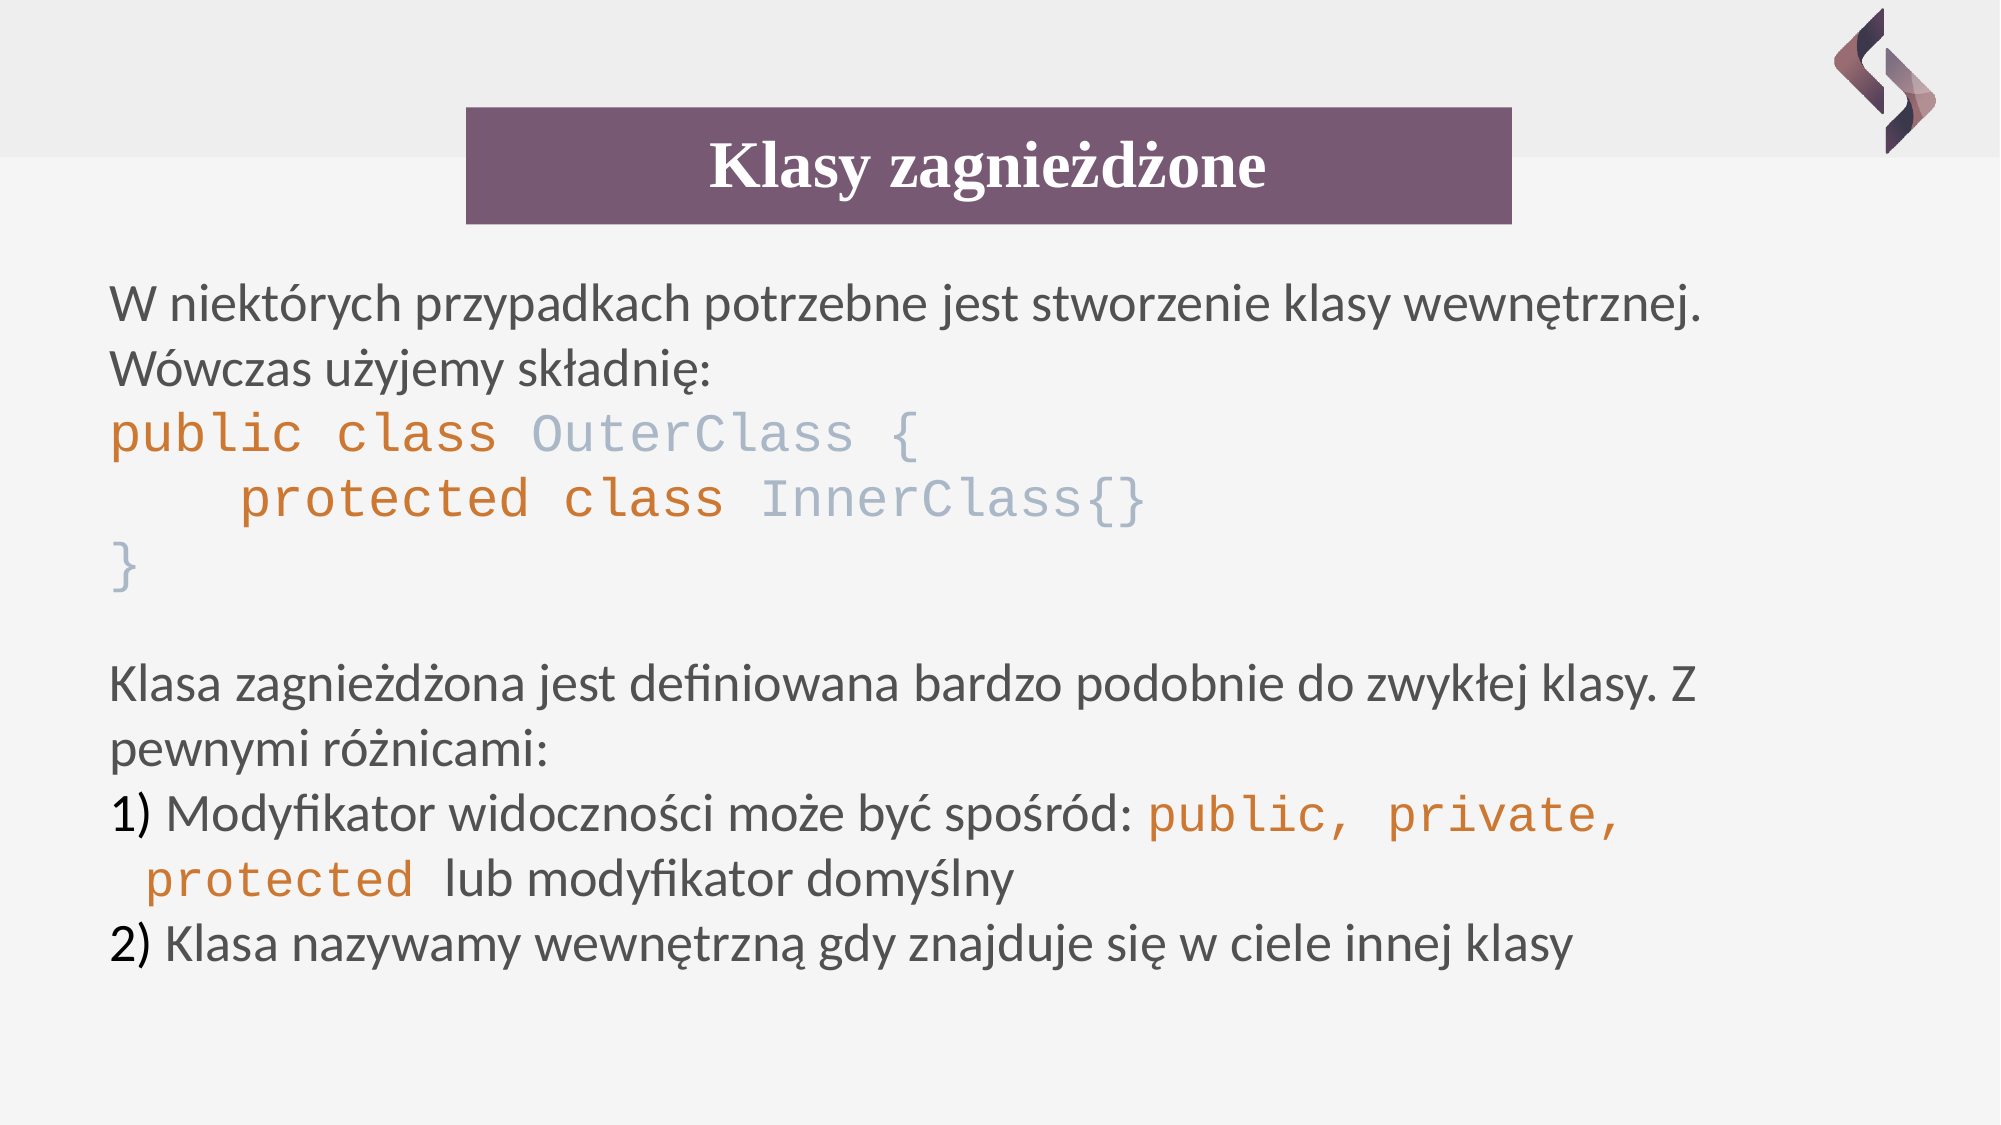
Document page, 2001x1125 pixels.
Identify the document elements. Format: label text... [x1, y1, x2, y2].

text_box Klasy zagnieżdżone [466, 107, 1512, 225]
text_box W niektórych przypadkach potrzebne jest stworzenie klasy wewnętrznej. Wówczas użyjemy składnię: public class OuterClass { protected class InnerClass{} } Klasa zagnieżdżona jest definiowana bardzo podobnie do zwykłej klasy. Z pewnymi różnicami: Modyfikator widoczności może być spośród: public, private, protected lub modyfikator domyślny Klasa nazywamy wewnętrzną gdy znajduje się w ciele innej klasy [94, 259, 1902, 1004]
picture [1787, 0, 2001, 166]
